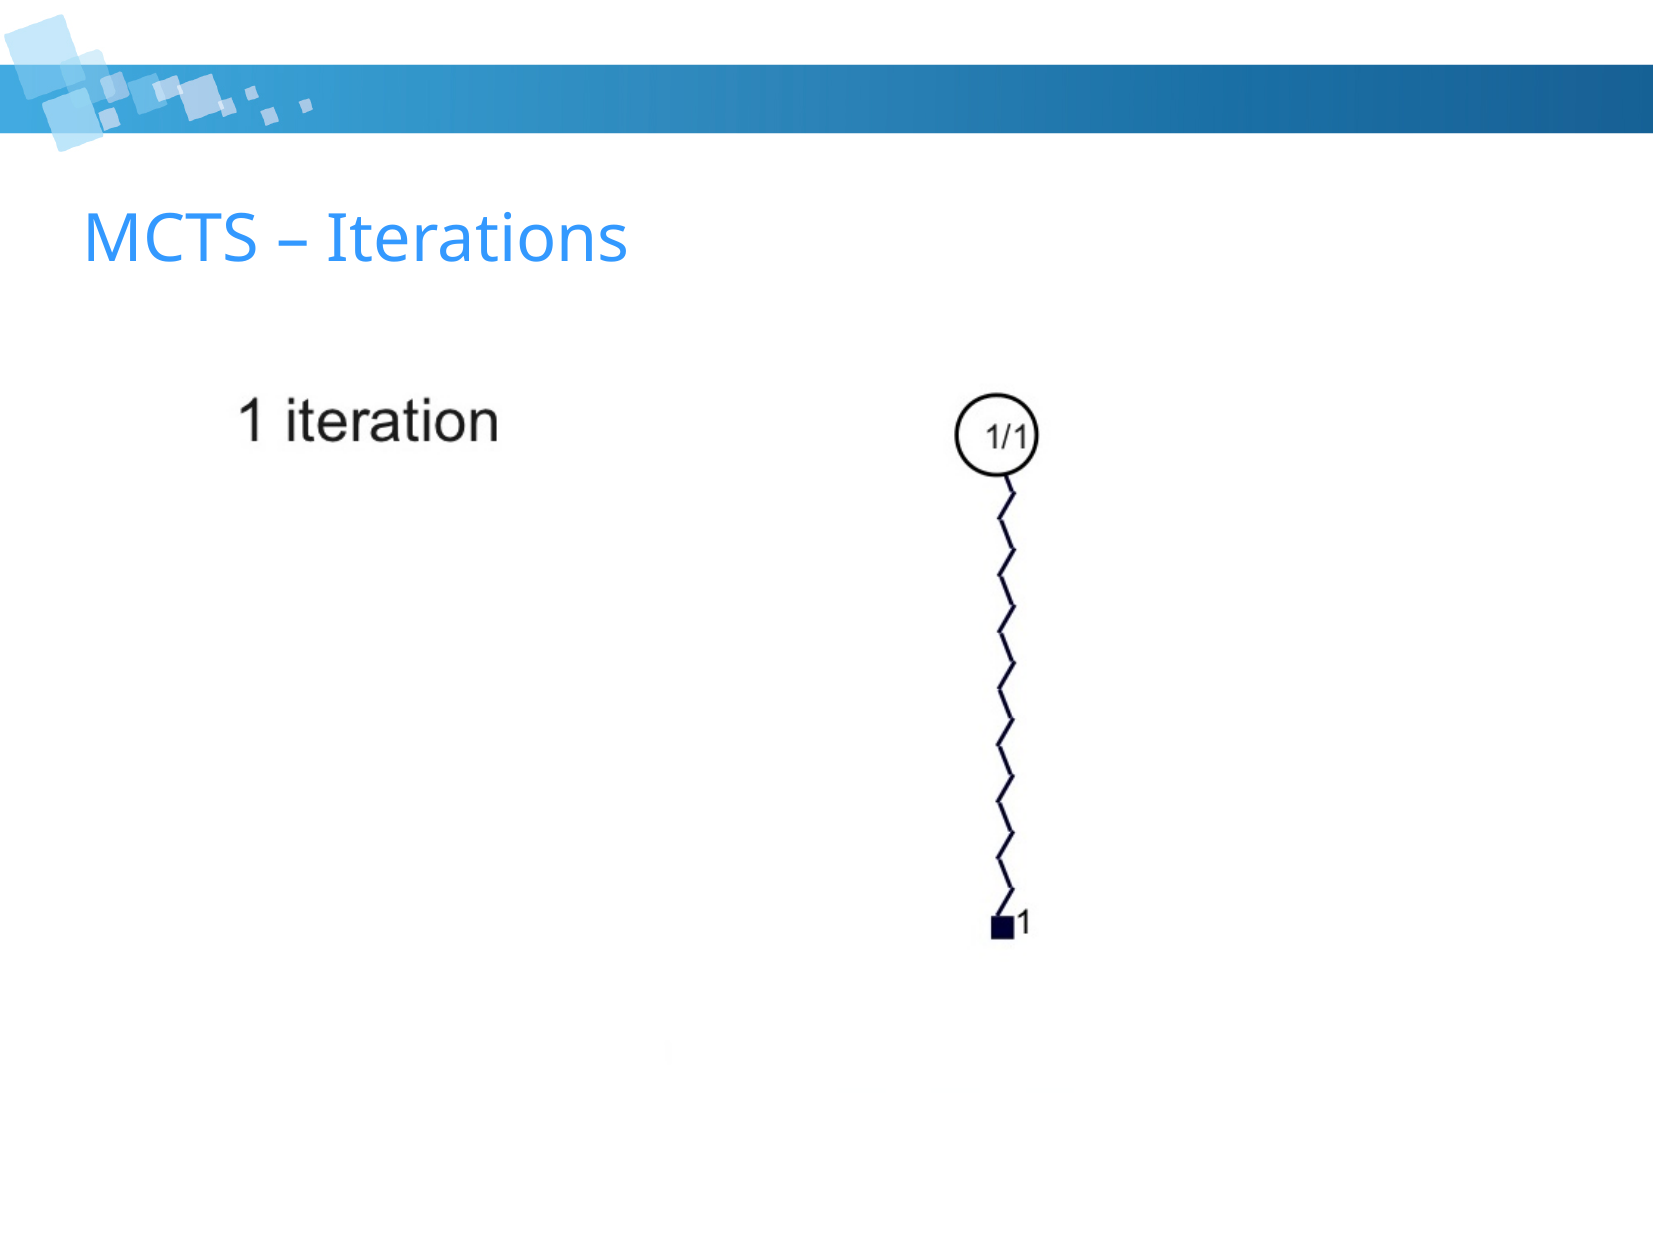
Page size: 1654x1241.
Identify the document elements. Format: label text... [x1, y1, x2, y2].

picture [0, 0, 1653, 1238]
title MCTS – Iterations [82, 132, 1571, 340]
